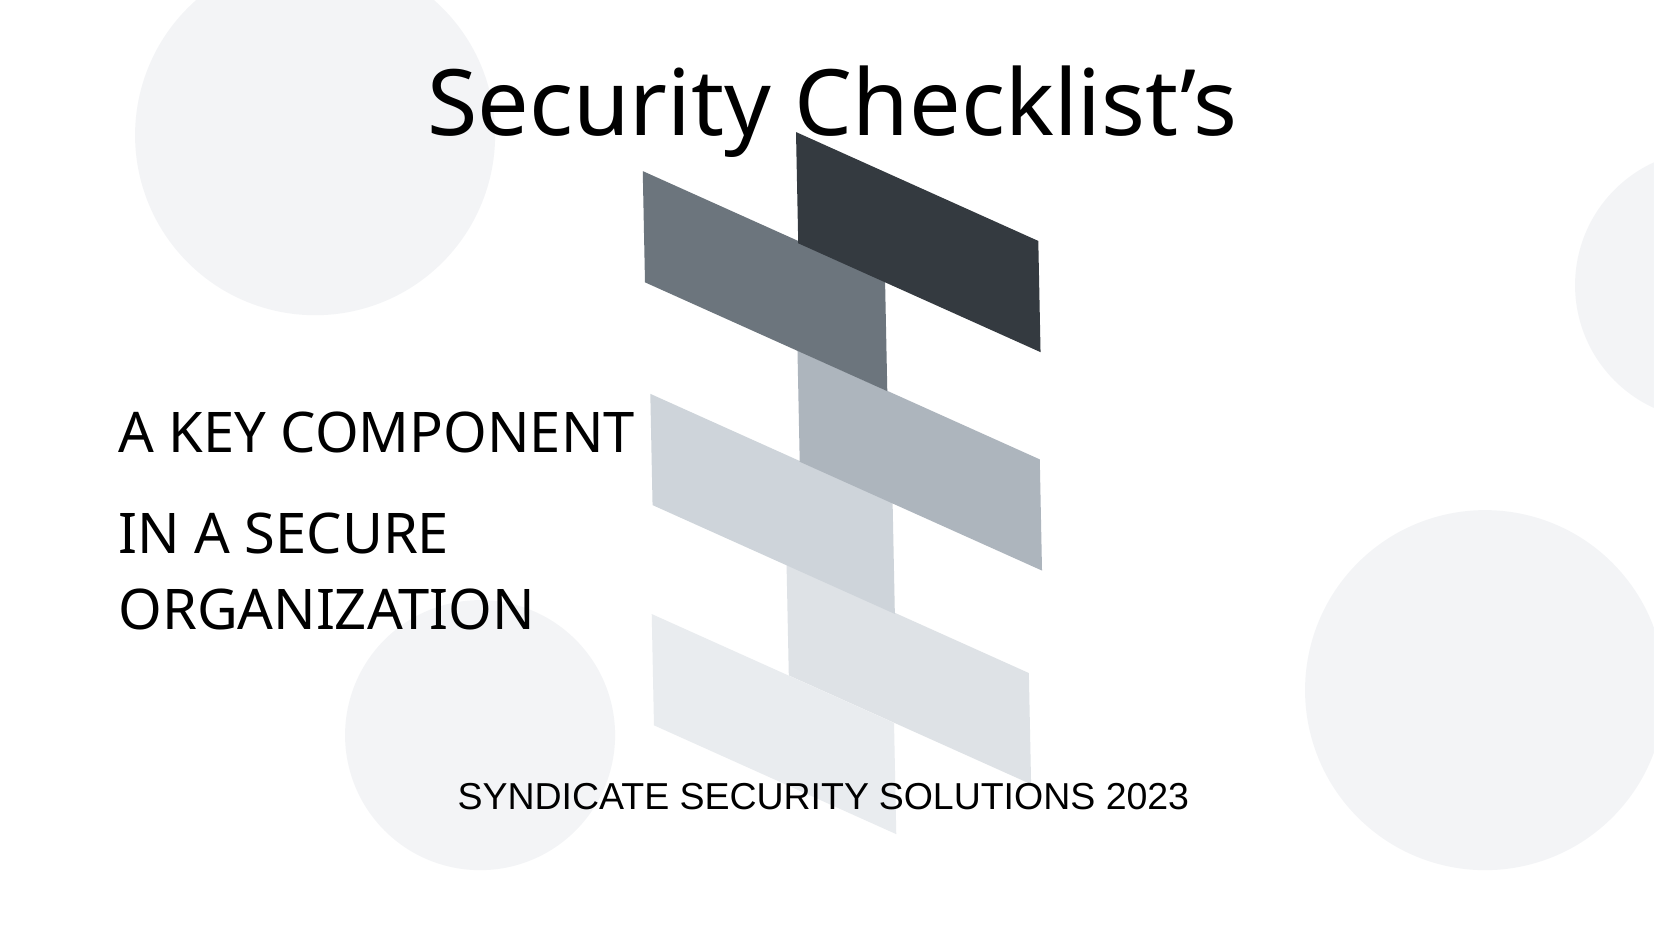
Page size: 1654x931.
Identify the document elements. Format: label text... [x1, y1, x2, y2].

list A KEY COMPONENT IN A SECURE ORGANIZATION [59, 392, 786, 650]
title Security Checklist’s [88, 21, 1577, 178]
text_box SYNDICATE SECURITY SOLUTIONS 2023 [442, 767, 1241, 867]
